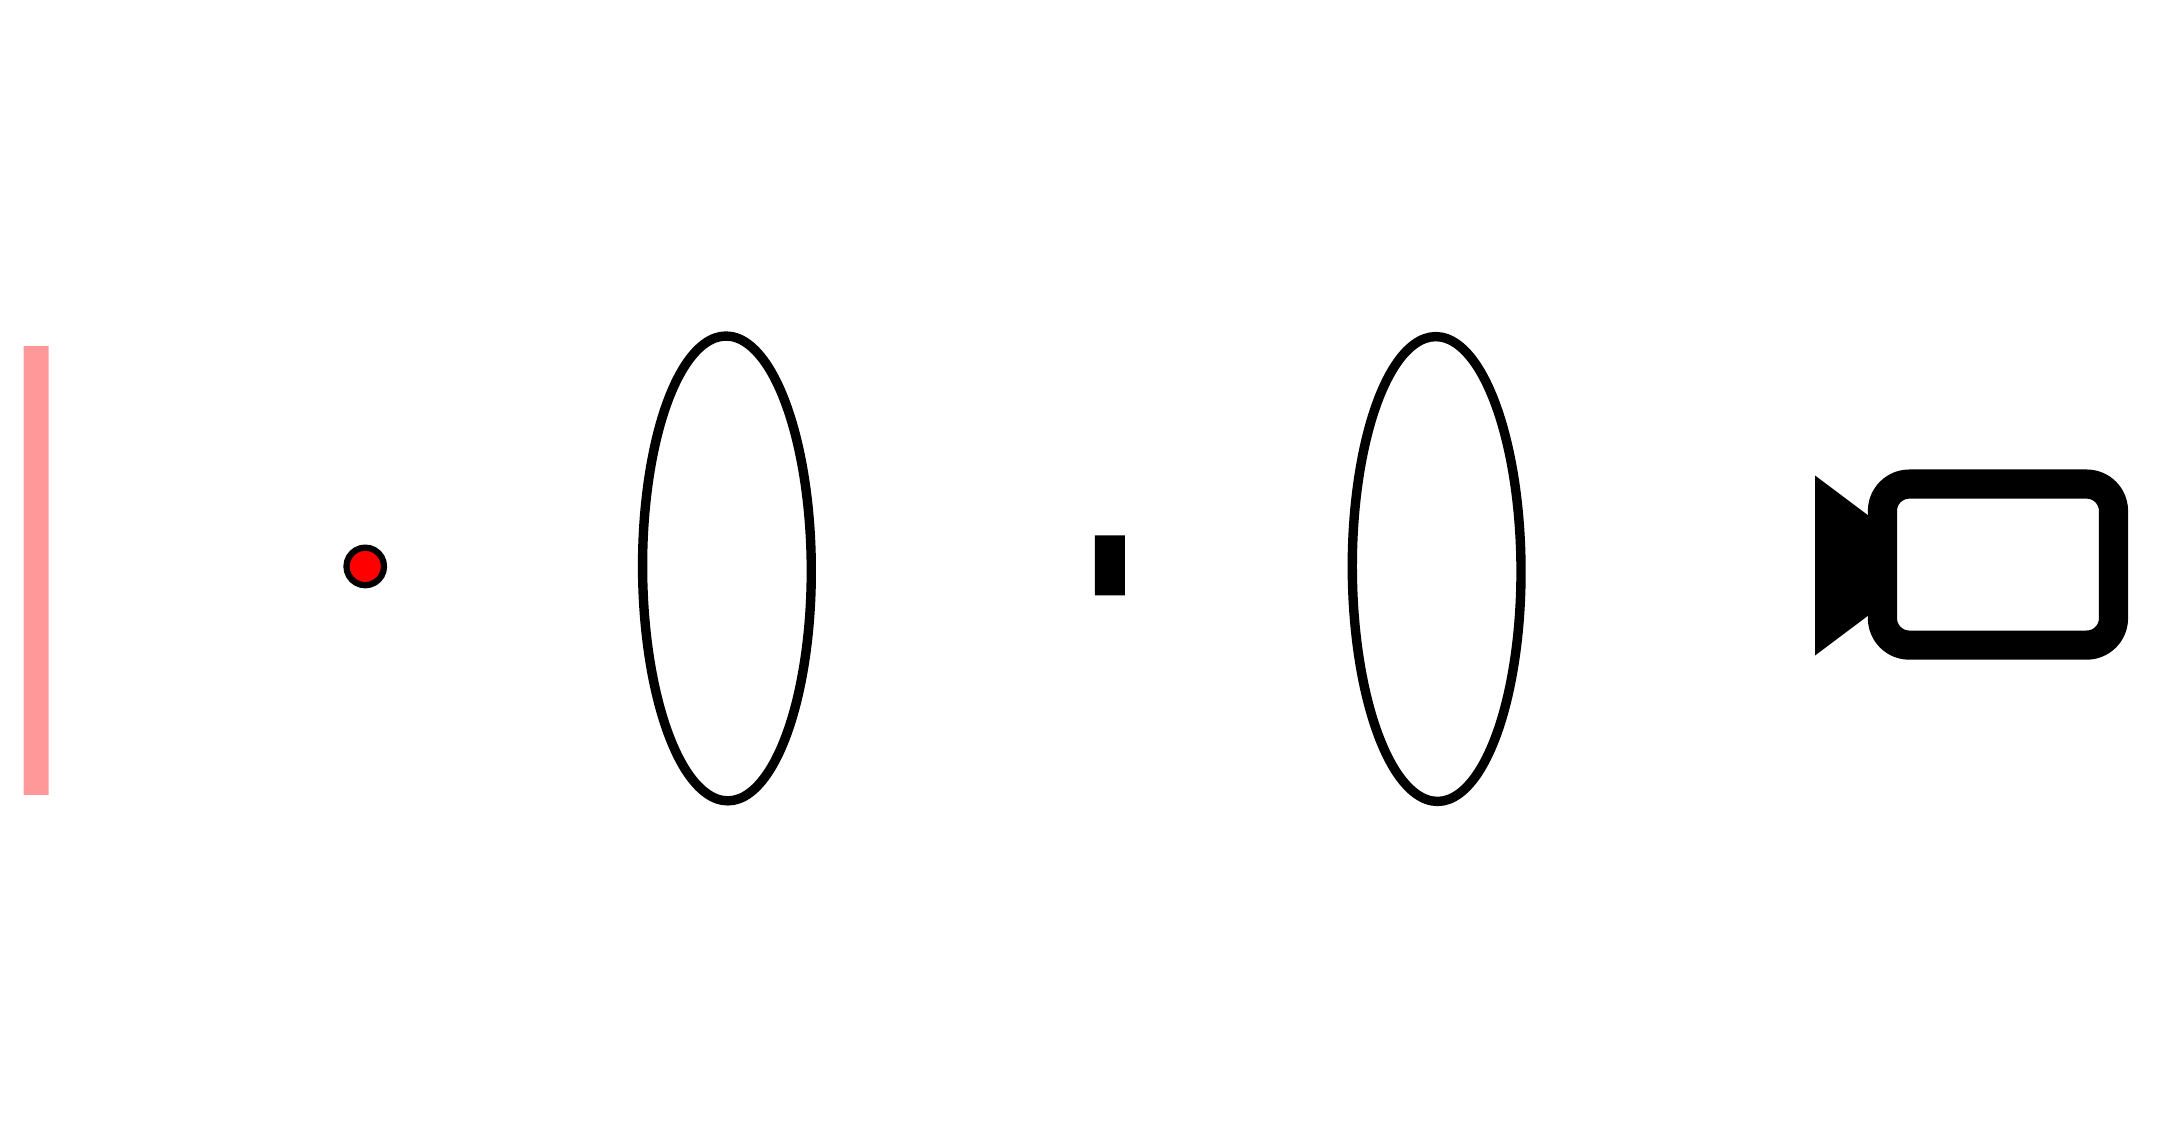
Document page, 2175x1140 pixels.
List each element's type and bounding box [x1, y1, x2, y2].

text_box [346, 547, 385, 586]
text_box [1352, 336, 1522, 802]
text_box [1882, 484, 2114, 646]
text_box [642, 336, 812, 801]
text_box [1815, 475, 1876, 656]
text_box [1094, 535, 1125, 596]
